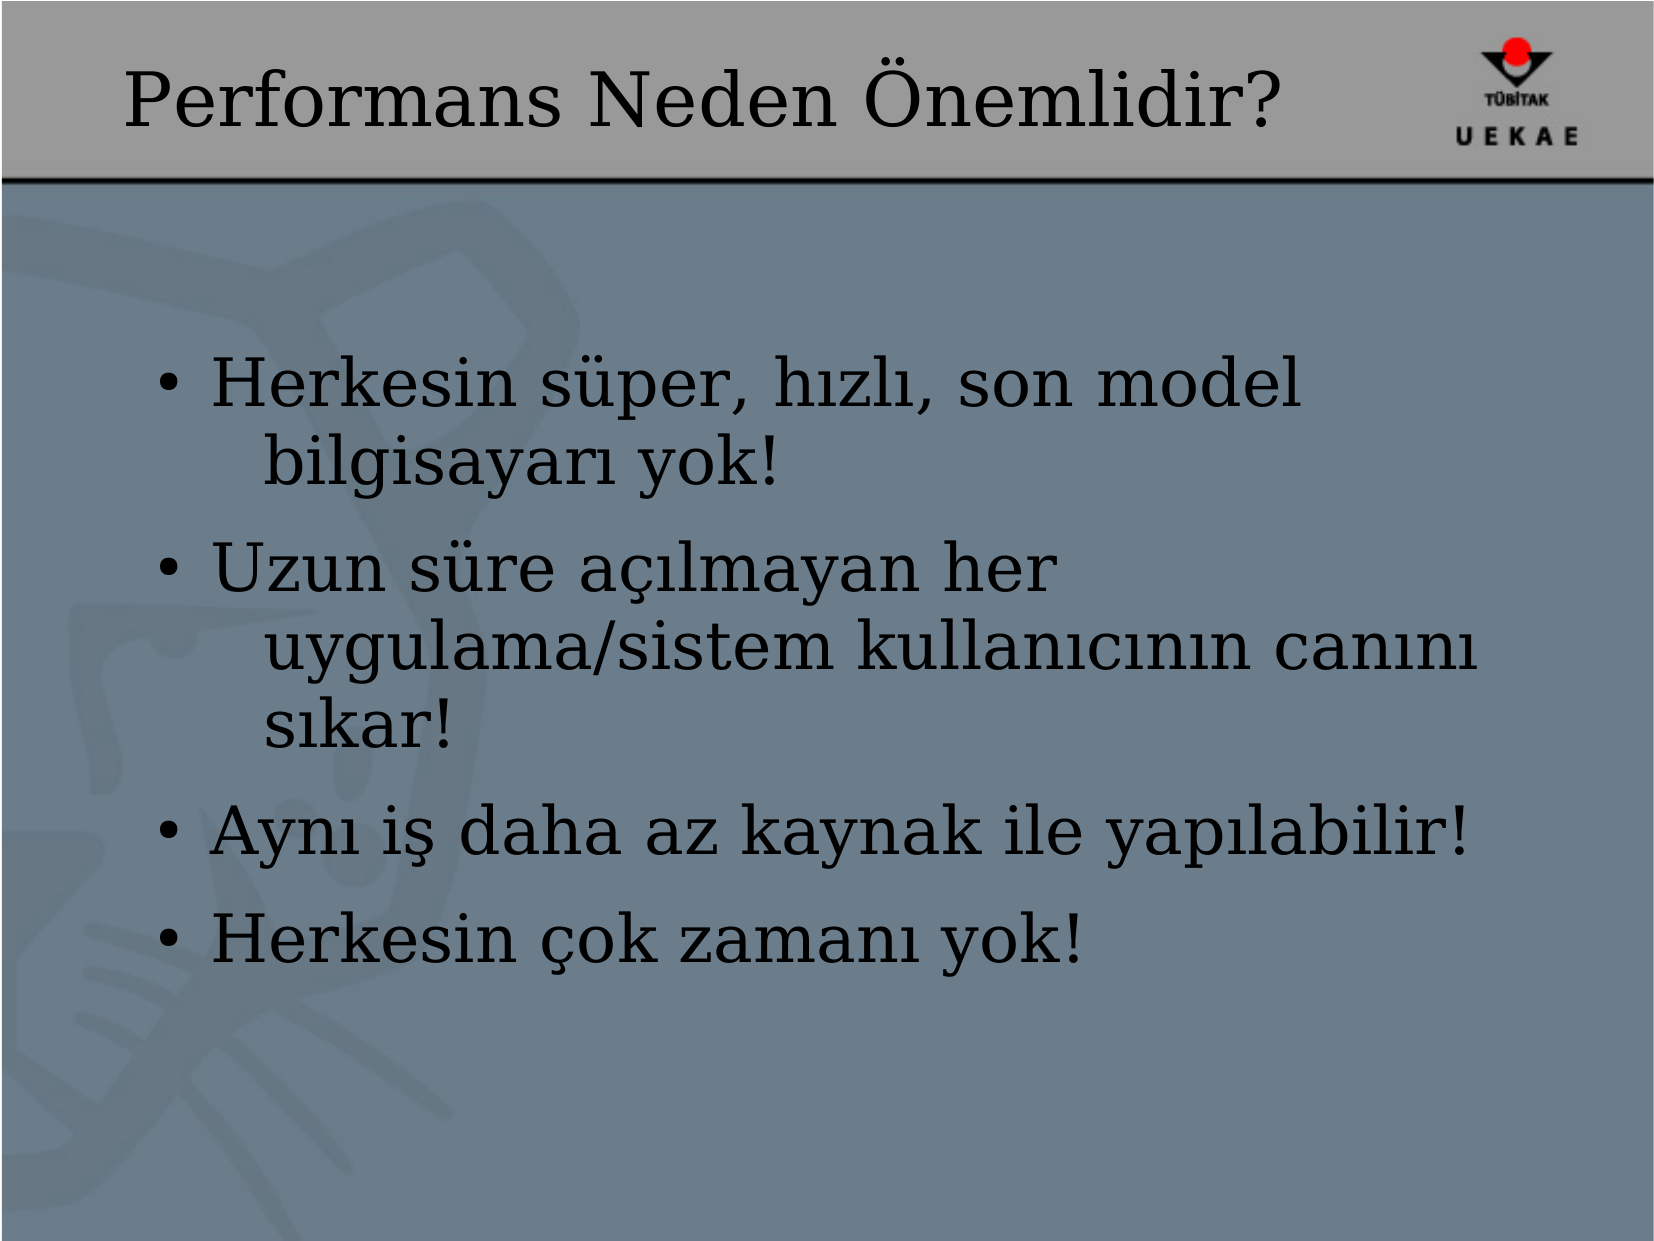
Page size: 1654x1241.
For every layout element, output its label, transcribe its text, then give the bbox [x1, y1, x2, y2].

list Herkesin süper, hızlı, son model bilgisayarı yok! Uzun süre açılmayan her uygulama/sistem kullanıcının canını sıkar! Aynı iş daha az kaynak ile yapılabilir! Herkesin çok zamanı yok! [121, 344, 1534, 1127]
title Performans Neden Önemlidir? [0, 0, 1410, 204]
picture [1, 1, 1654, 1241]
